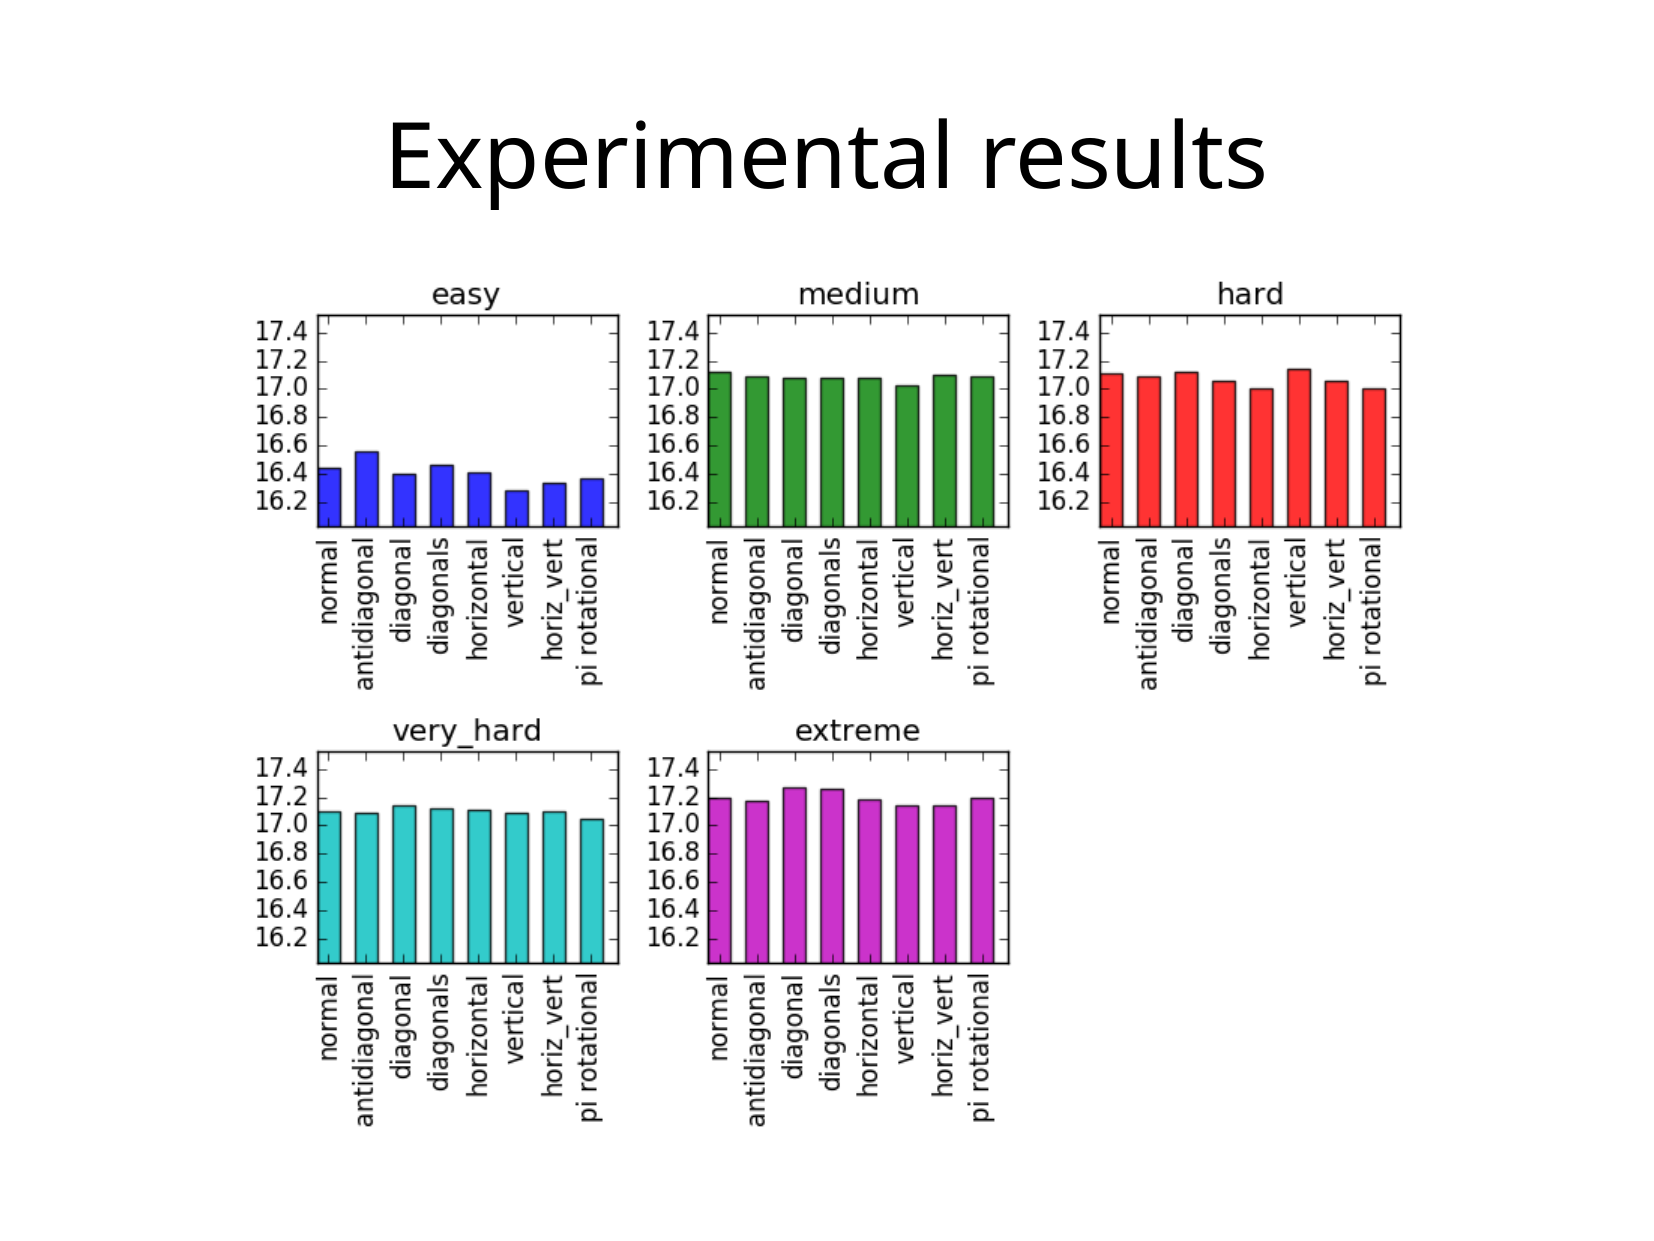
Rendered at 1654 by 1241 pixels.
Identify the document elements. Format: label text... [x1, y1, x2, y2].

picture [226, 255, 1427, 1156]
title Experimental results [82, 49, 1571, 257]
